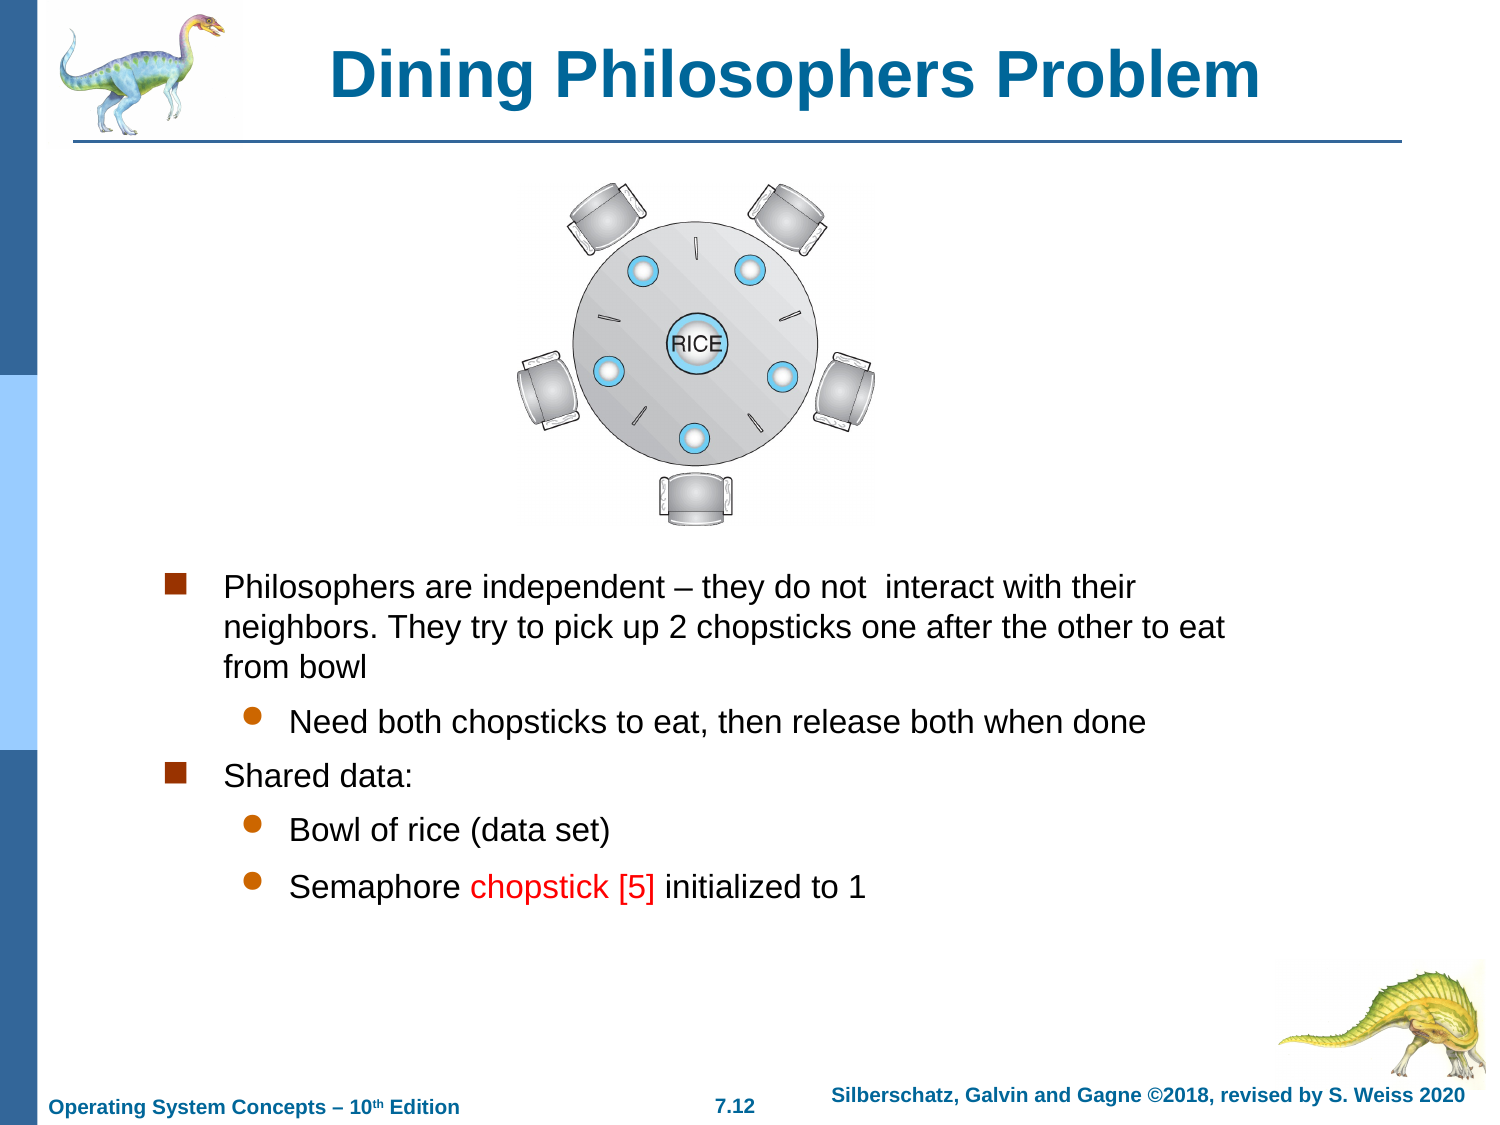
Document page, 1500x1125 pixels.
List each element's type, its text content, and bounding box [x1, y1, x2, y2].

picture [46, 0, 243, 149]
title Dining Philosophers Problem [166, 24, 1426, 119]
picture [517, 183, 875, 526]
picture [1275, 959, 1486, 1090]
picture [1148, 1087, 1156, 1092]
list Philosophers are independent – they do not interact with their neighbors. They try to pick up 2 chopsticks one after the other to eat from bowl Need both chopsticks to eat, then release both when done Shared data: Bowl of rice (data set) Semaphore chopstick [5] initialized to 1 [152, 558, 1286, 1012]
